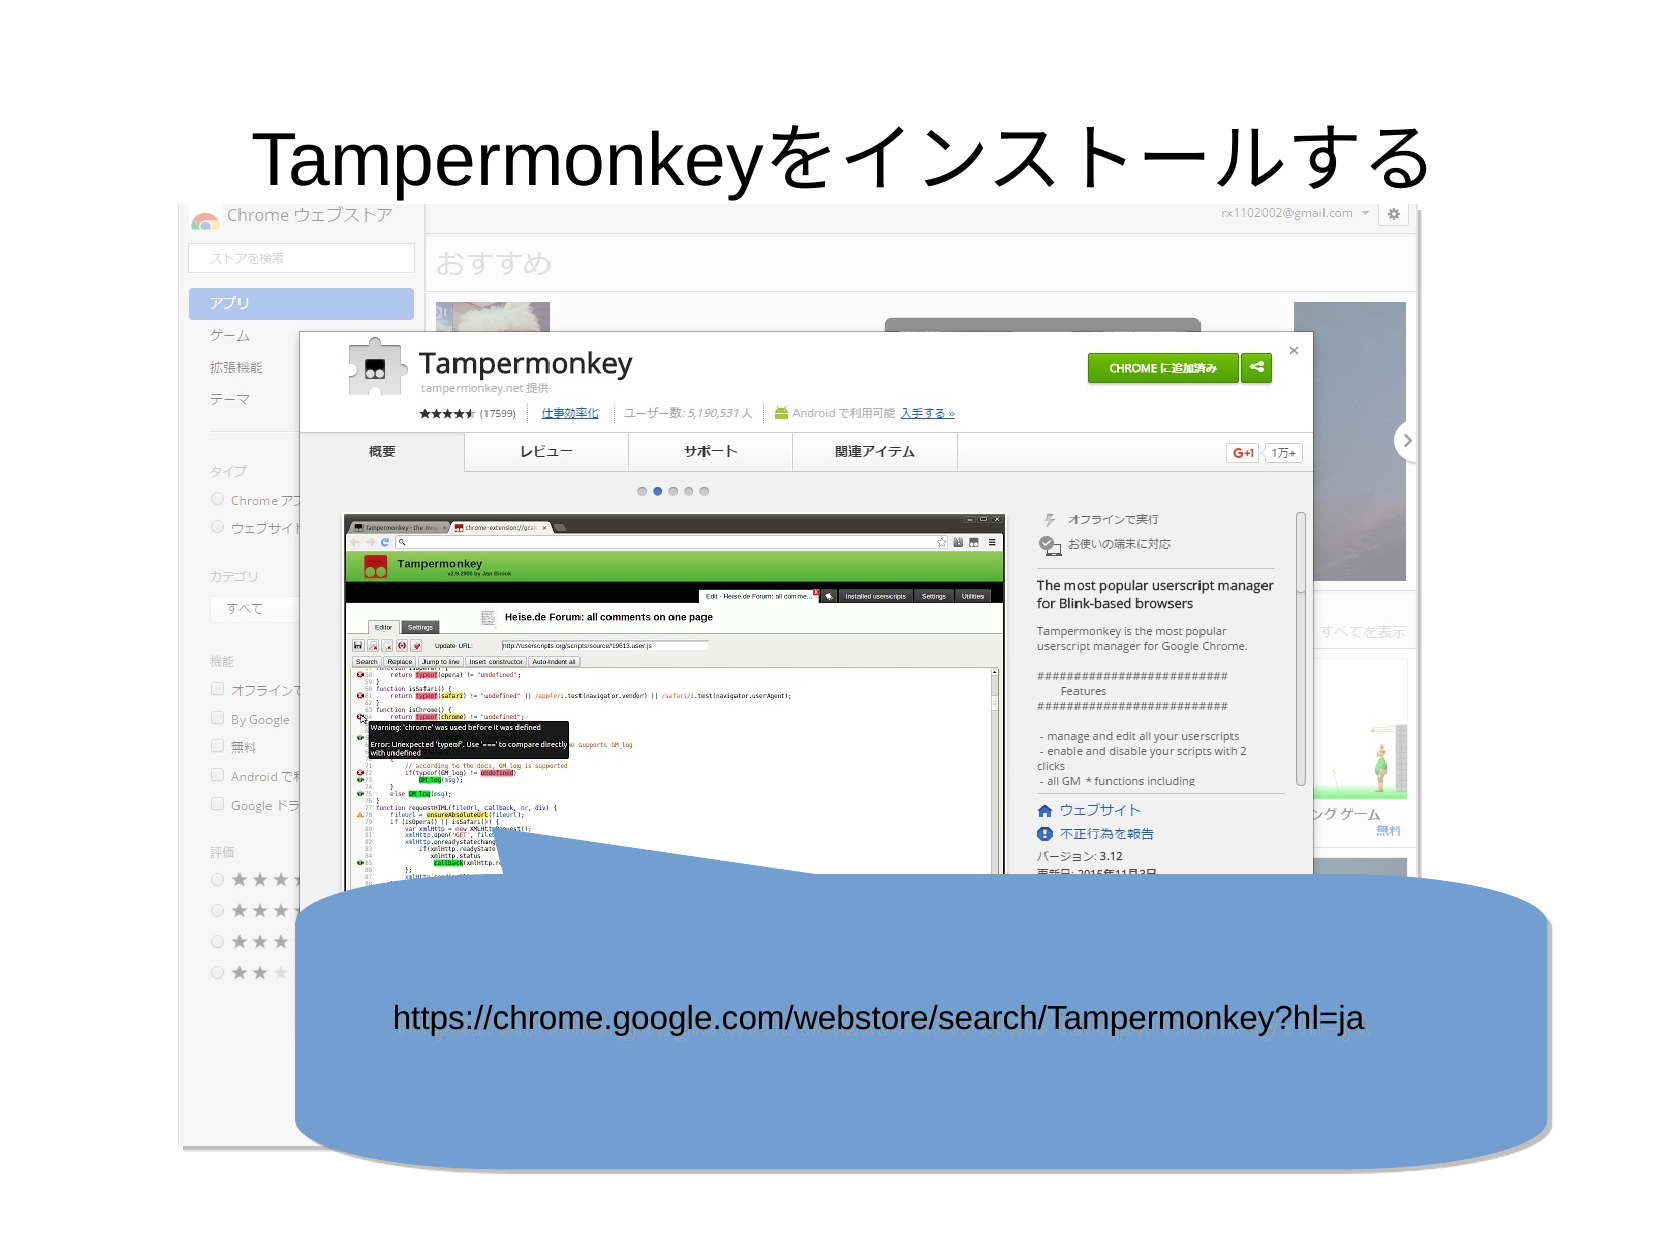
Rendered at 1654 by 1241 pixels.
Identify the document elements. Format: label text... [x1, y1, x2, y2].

title Tampermonkeyをインストールする [82, 49, 1571, 257]
picture [177, 204, 1418, 1146]
text_box [295, 827, 1548, 1170]
text_box https://chrome.google.com/webstore/search/Tampermonkey?hl=ja [378, 992, 1501, 1050]
